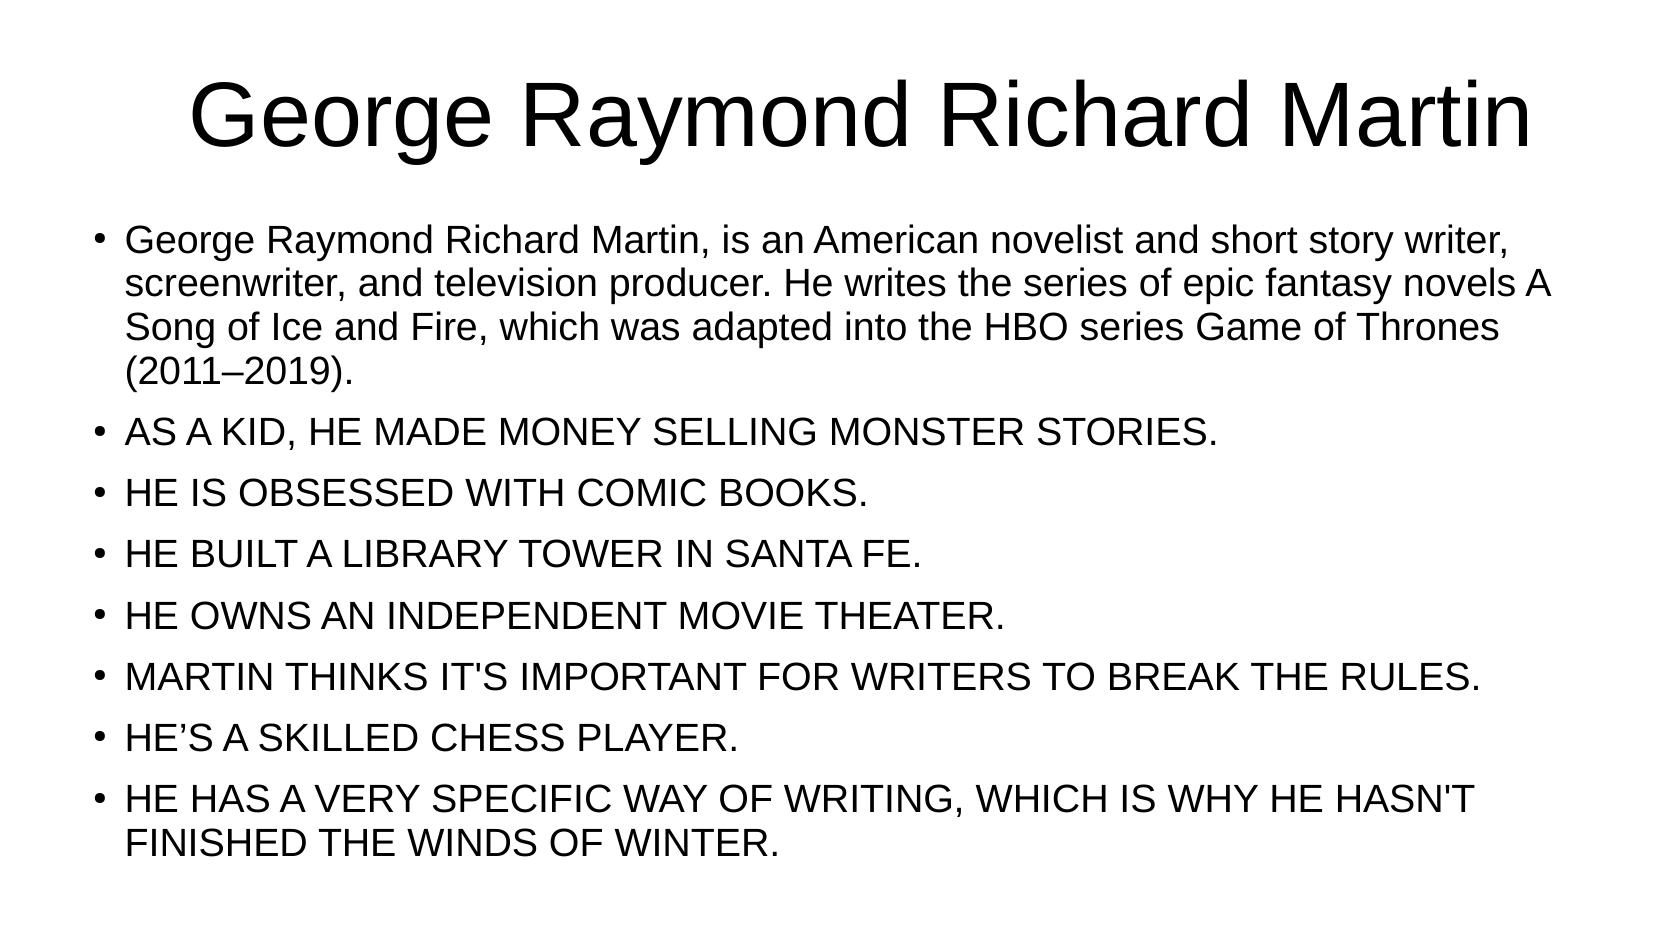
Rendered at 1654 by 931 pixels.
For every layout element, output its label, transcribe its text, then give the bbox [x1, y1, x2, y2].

title George Raymond Richard Martin [82, 37, 1571, 193]
list George Raymond Richard Martin, is an American novelist and short story writer, screenwriter, and television producer. He writes the series of epic fantasy novels A Song of Ice and Fire, which was adapted into the HBO series Game of Thrones (2011–2019). AS A KID, HE MADE MONEY SELLING MONSTER STORIES. HE IS OBSESSED WITH COMIC BOOKS. HE BUILT A LIBRARY TOWER IN SANTA FE. HE OWNS AN INDEPENDENT MOVIE THEATER. MARTIN THINKS IT'S IMPORTANT FOR WRITERS TO BREAK THE RULES. HE’S A SKILLED CHESS PLAYER. HE HAS A VERY SPECIFIC WAY OF WRITING, WHICH IS WHY HE HASN'T FINISHED THE WINDS OF WINTER. [82, 217, 1571, 871]
